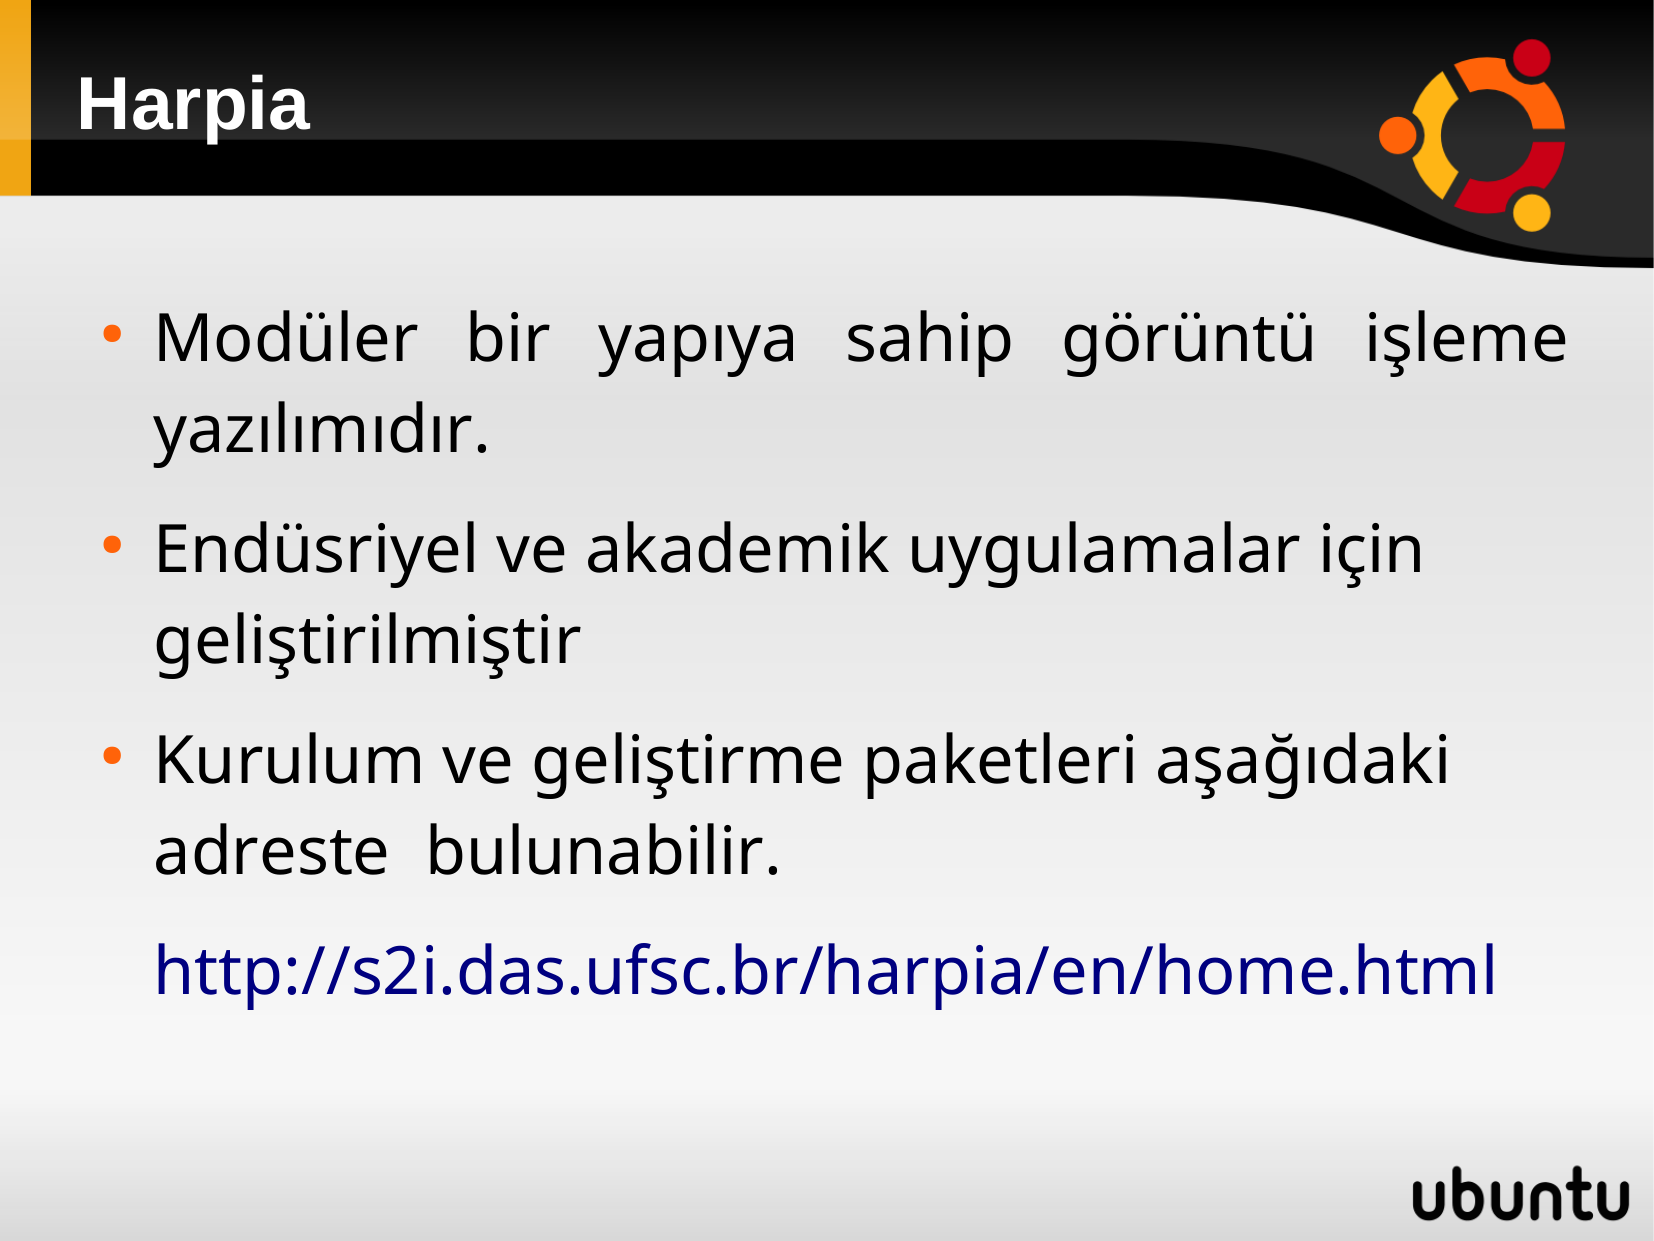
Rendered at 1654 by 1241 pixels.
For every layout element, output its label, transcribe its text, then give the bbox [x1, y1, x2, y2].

title Harpia [76, 0, 1565, 208]
picture [0, 0, 1654, 1241]
list Modüler bir yapıya sahip görüntü işleme yazılımıdır. Endüsriyel ve akademik uygulamalar için geliştirilmiştir Kurulum ve geliştirme paketleri aşağıdaki adreste bulunabilir. http://s2i.das.ufsc.br/harpia/en/home.html [82, 290, 1571, 1109]
